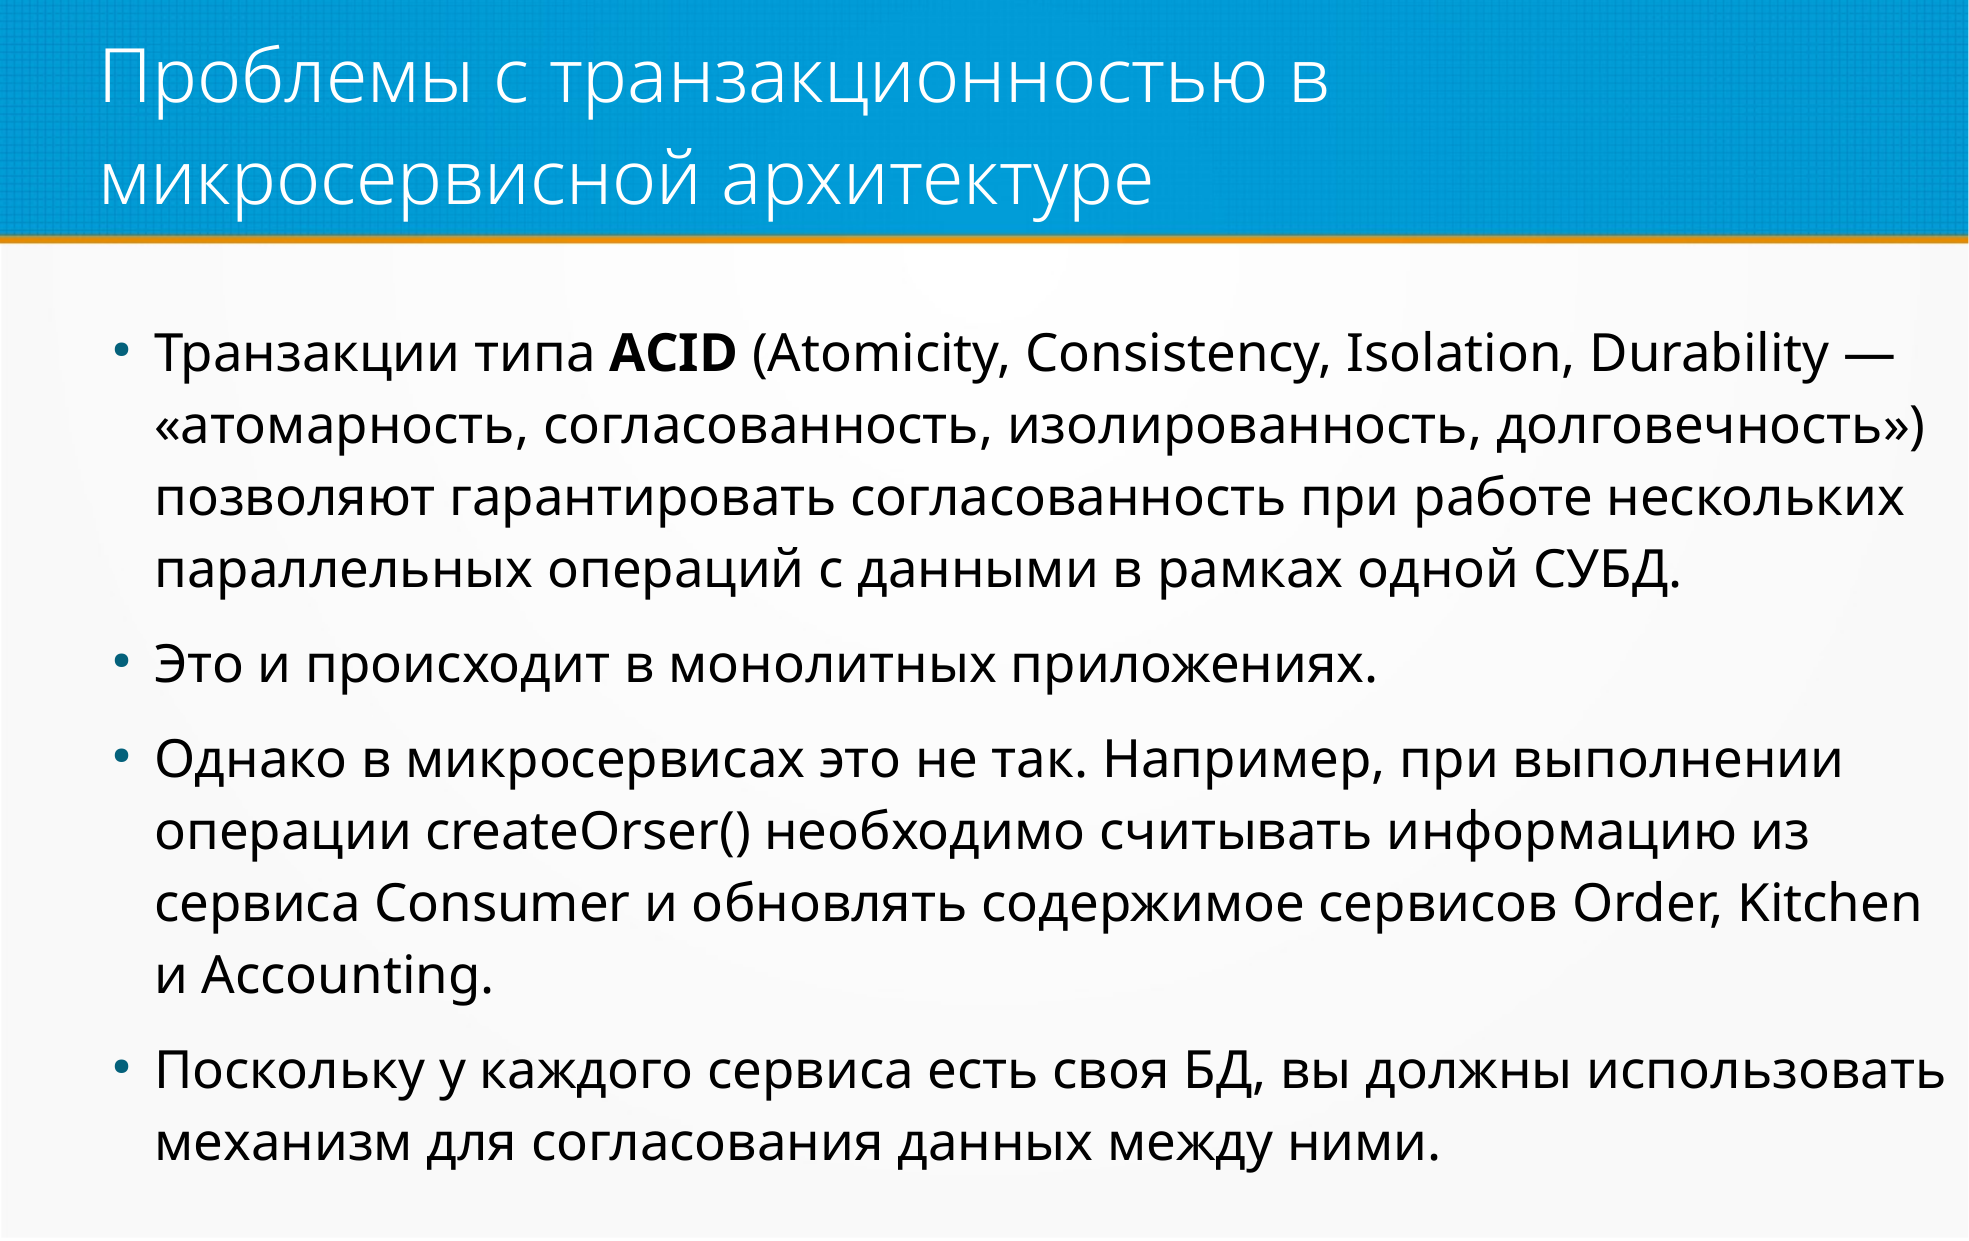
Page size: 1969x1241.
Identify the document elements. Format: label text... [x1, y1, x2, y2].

list Транзакции типа ACID (Atomicity, Consistency, Isolation, Durability — «атомарность, согласованность, изолированность, долговечность») позволяют гарантировать согласованность при работе нескольких параллельных операций с данными в рамках одной СУБД. Это и происходит в монолитных приложениях. Однако в микросервисах это не так. Например, при выполнении операции createOrser() необходимо считывать информацию из сервиса Consumer и обновлять содержимое сервисов Order, Kitchen и Accounting. Поскольку у каждого сервиса есть своя БД, вы должны использовать механизм для согласования данных между ними. [98, 315, 1949, 1205]
picture [0, 233, 1969, 1241]
title Проблемы с транзакционностью в микросервисной архитектуре [98, 19, 1870, 227]
